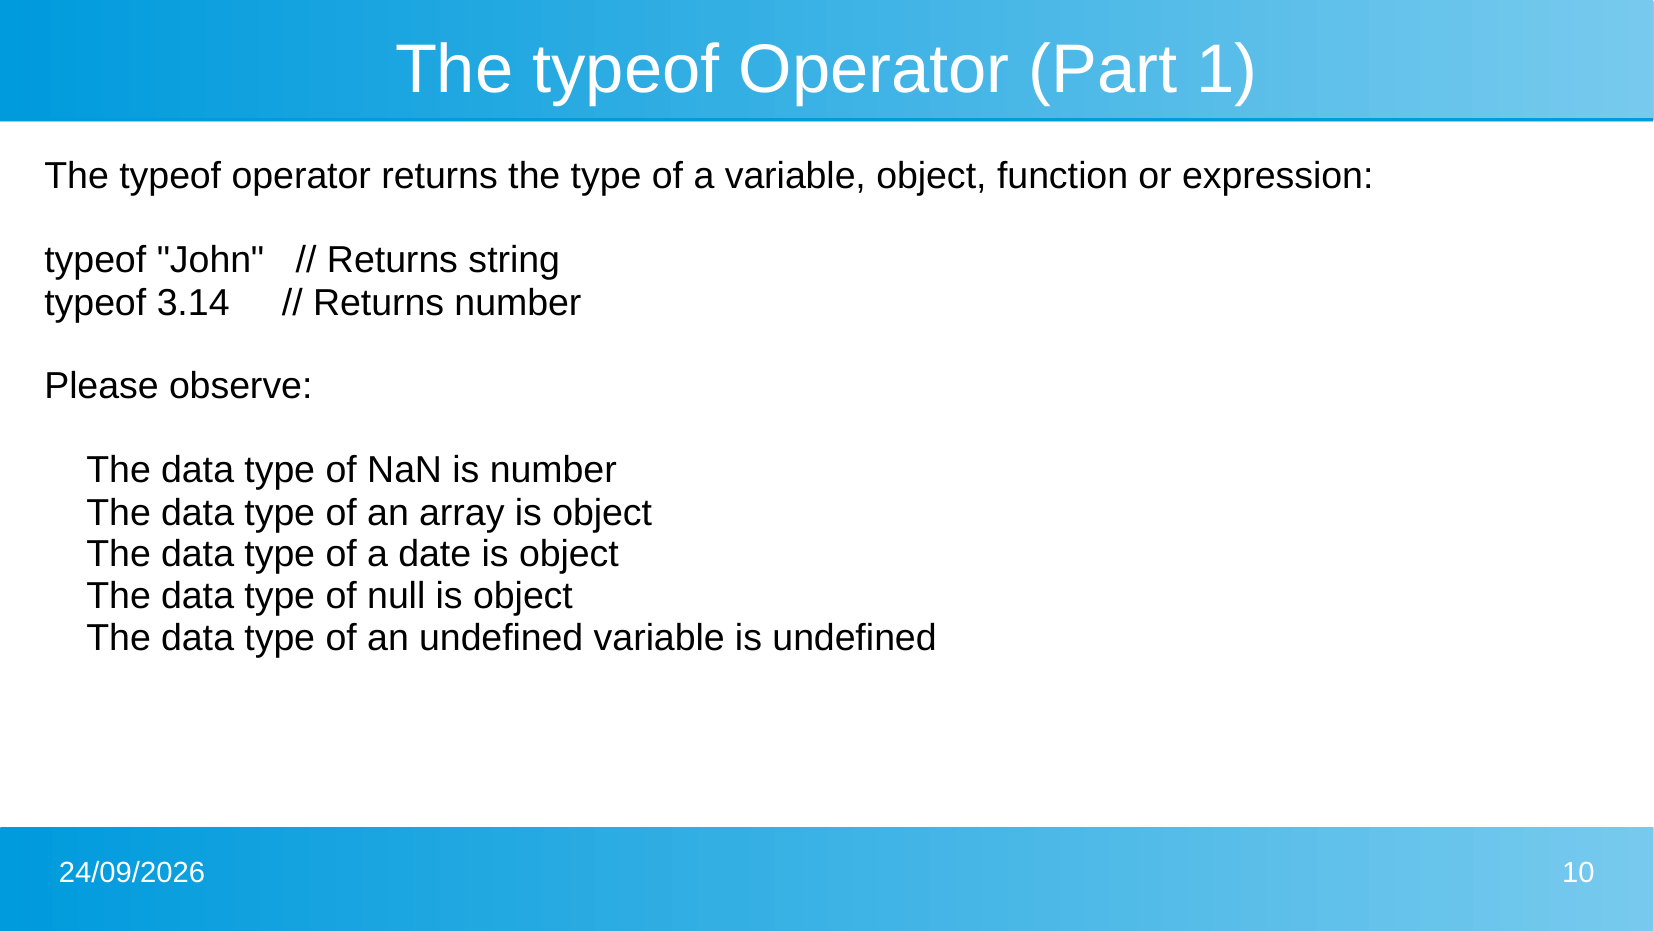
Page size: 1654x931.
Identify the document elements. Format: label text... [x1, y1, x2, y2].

title The typeof Operator (Part 1) [59, 29, 1595, 108]
text_box The typeof operator returns the type of a variable, object, function or expression: typeof "John" // Returns string typeof 3.14 // Returns number Please observe: The data type of NaN is number The data type of an array is object The data type of a date is object The data type of null is object The data type of an undefined variable is undefined [29, 147, 1477, 751]
